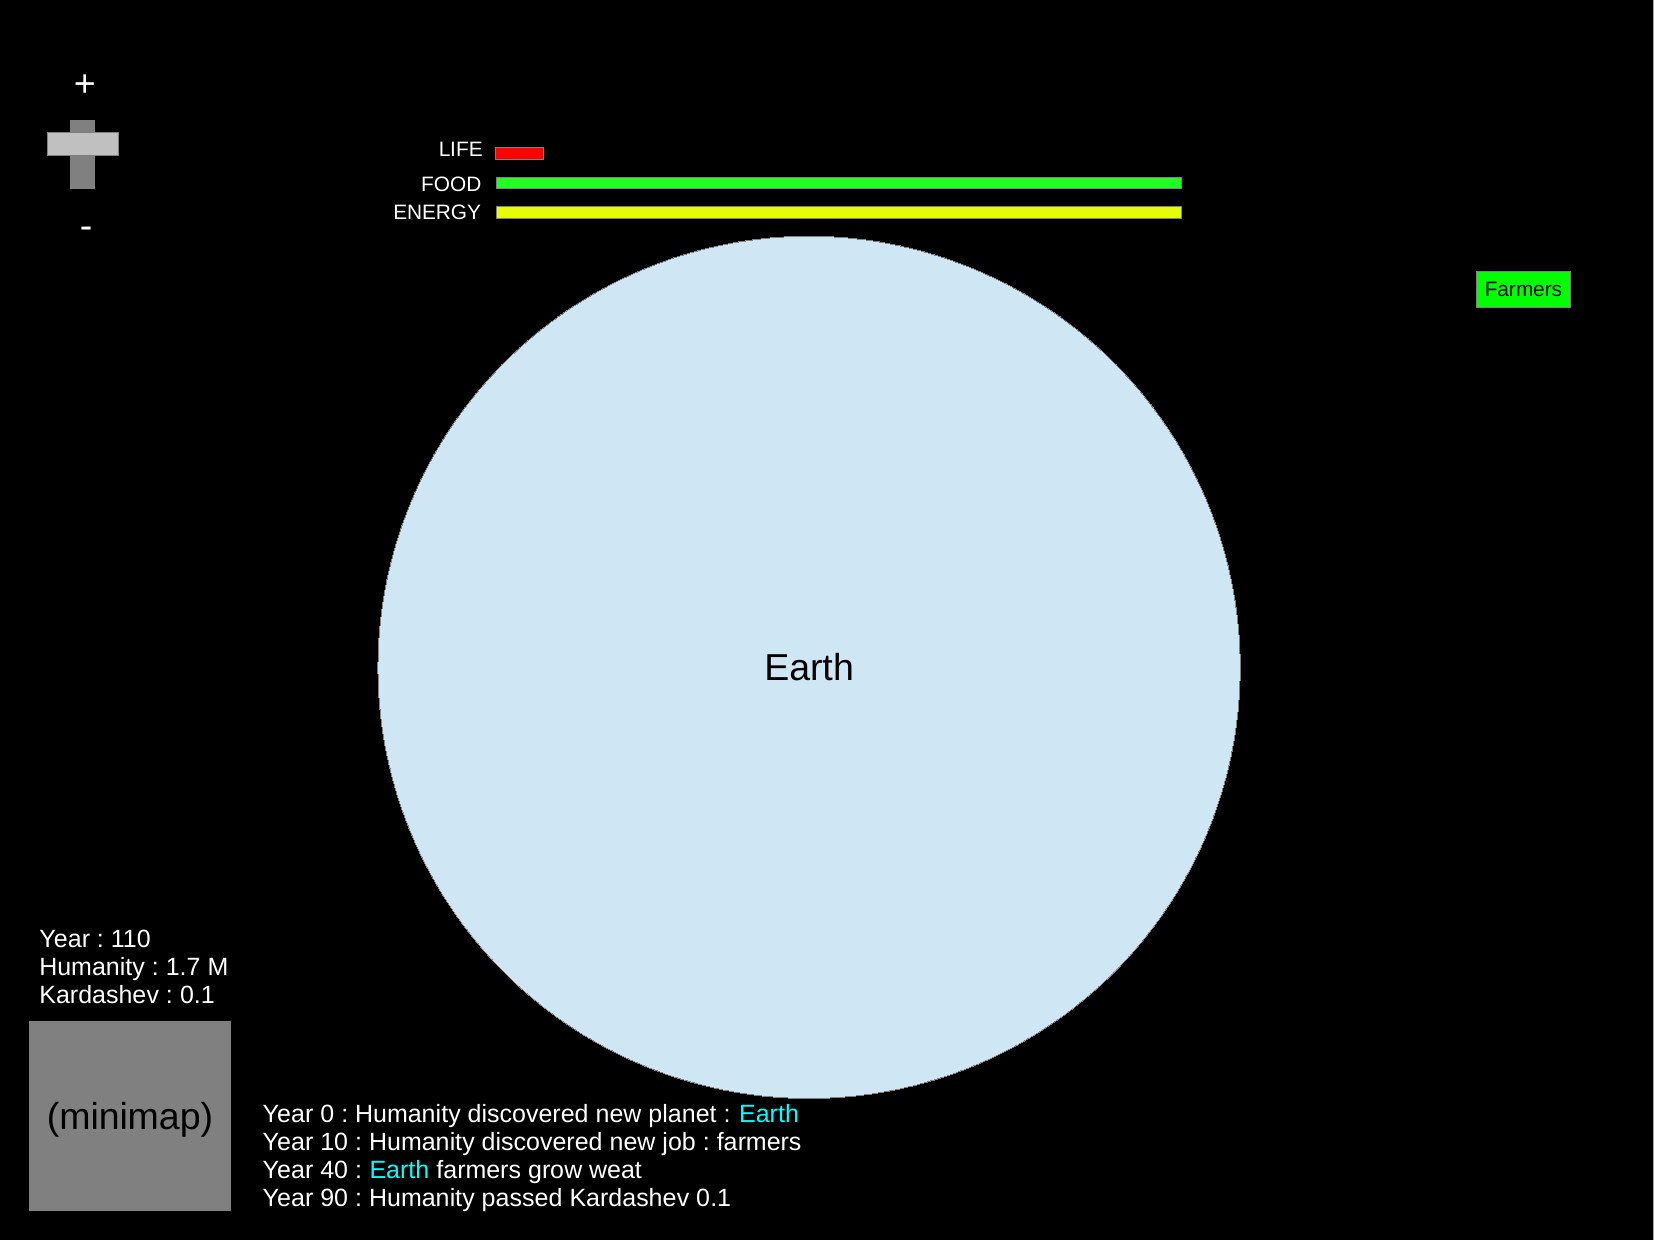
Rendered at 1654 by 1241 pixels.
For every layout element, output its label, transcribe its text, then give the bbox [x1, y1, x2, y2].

text_box FOOD [406, 165, 497, 204]
text_box Year 0 : Humanity discovered new planet : Earth Year 10 : Humanity discovered new job : farmers Year 40 : Earth farmers grow weat Year 90 : Humanity passed Kardashev 0.1 [248, 1092, 818, 1220]
text_box ENERGY [378, 193, 496, 232]
text_box [498, 147, 544, 160]
text_box LIFE [423, 129, 498, 169]
text_box Year : 110 Humanity : 1.7 M Kardashev : 0.1 [24, 916, 244, 1241]
text_box - [64, 197, 108, 254]
text_box Farmers [1476, 271, 1571, 308]
text_box [496, 206, 1182, 219]
text_box + [59, 55, 111, 113]
text_box [47, 120, 119, 189]
text_box Earth [377, 236, 1241, 1099]
text_box [497, 177, 1182, 189]
